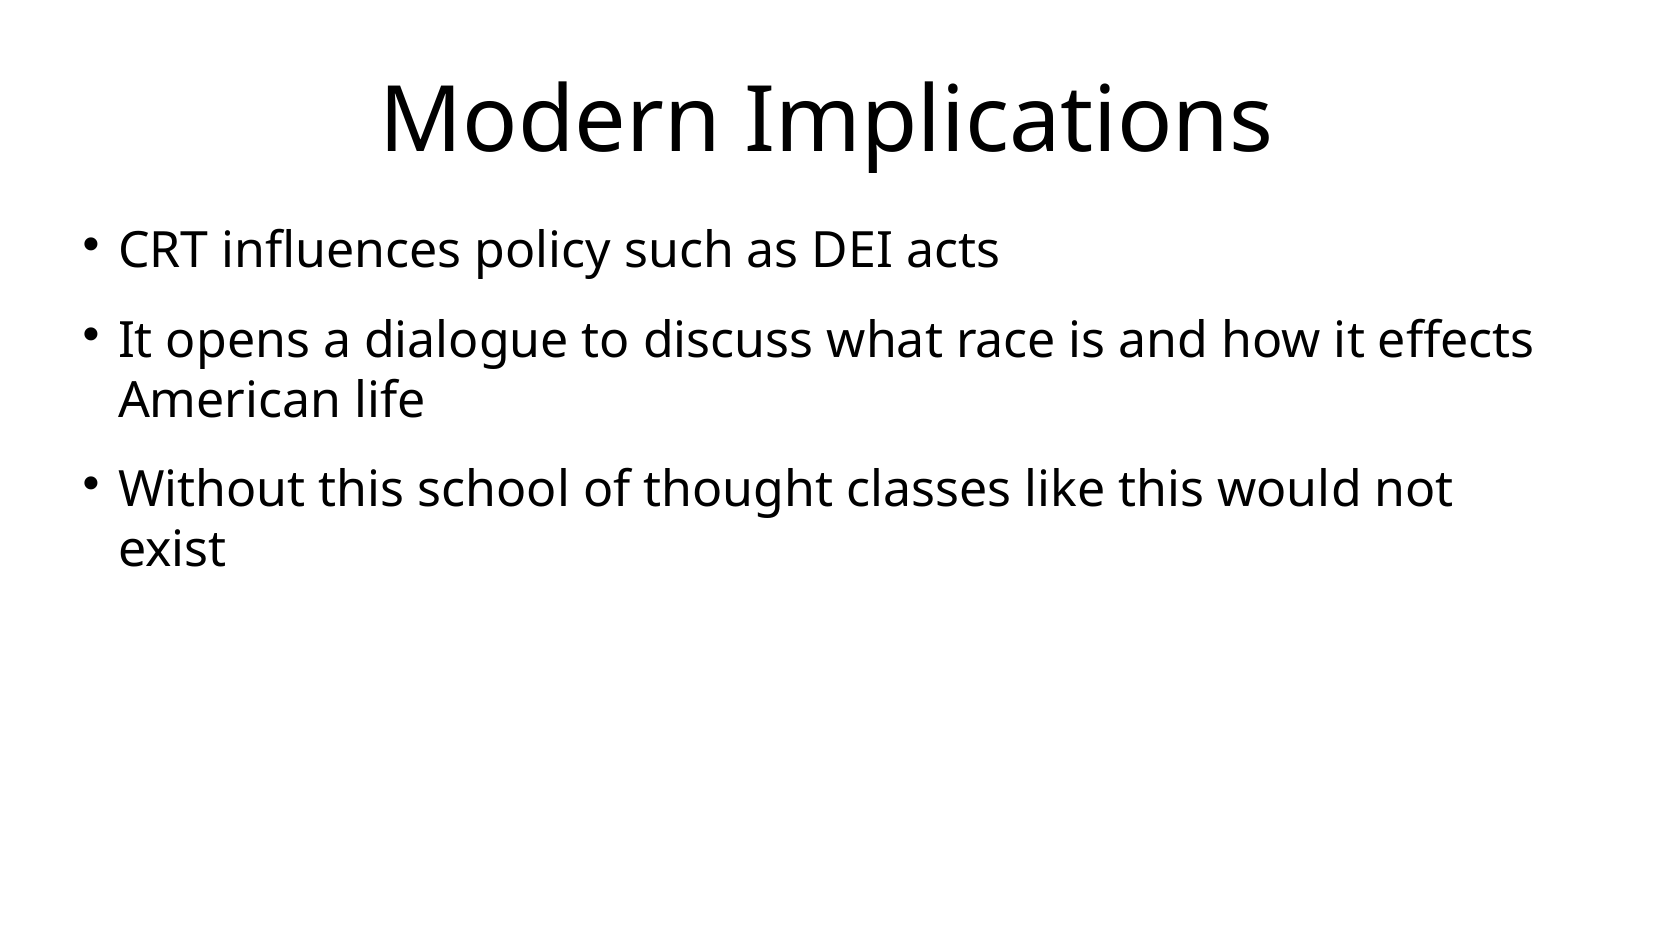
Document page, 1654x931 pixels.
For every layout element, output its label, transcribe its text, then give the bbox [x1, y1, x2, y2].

title Modern Implications [82, 37, 1571, 193]
list CRT influences policy such as DEI acts It opens a dialogue to discuss what race is and how it effects American life Without this school of thought classes like this would not exist [82, 217, 1571, 757]
